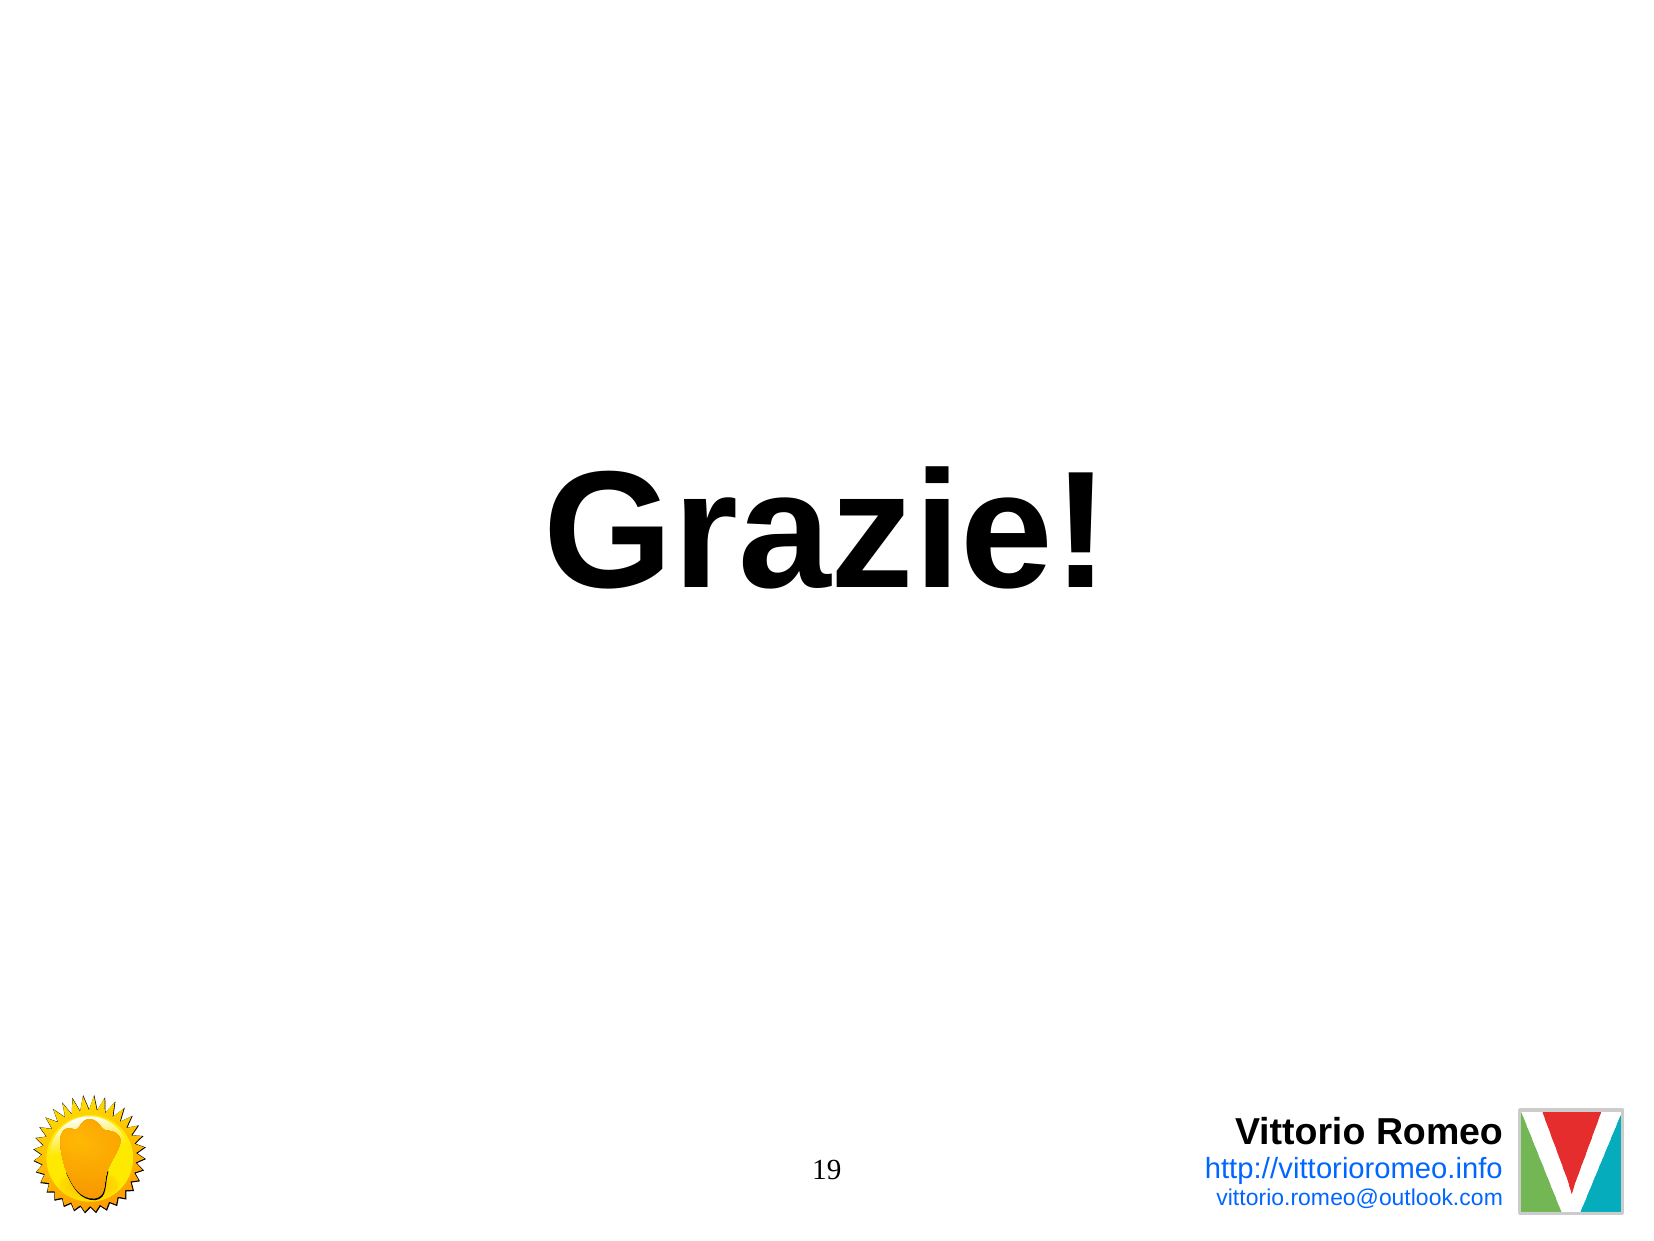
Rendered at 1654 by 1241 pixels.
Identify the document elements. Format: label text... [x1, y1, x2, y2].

subtitle Grazie! [82, 49, 1571, 1010]
picture [1521, 1112, 1621, 1212]
